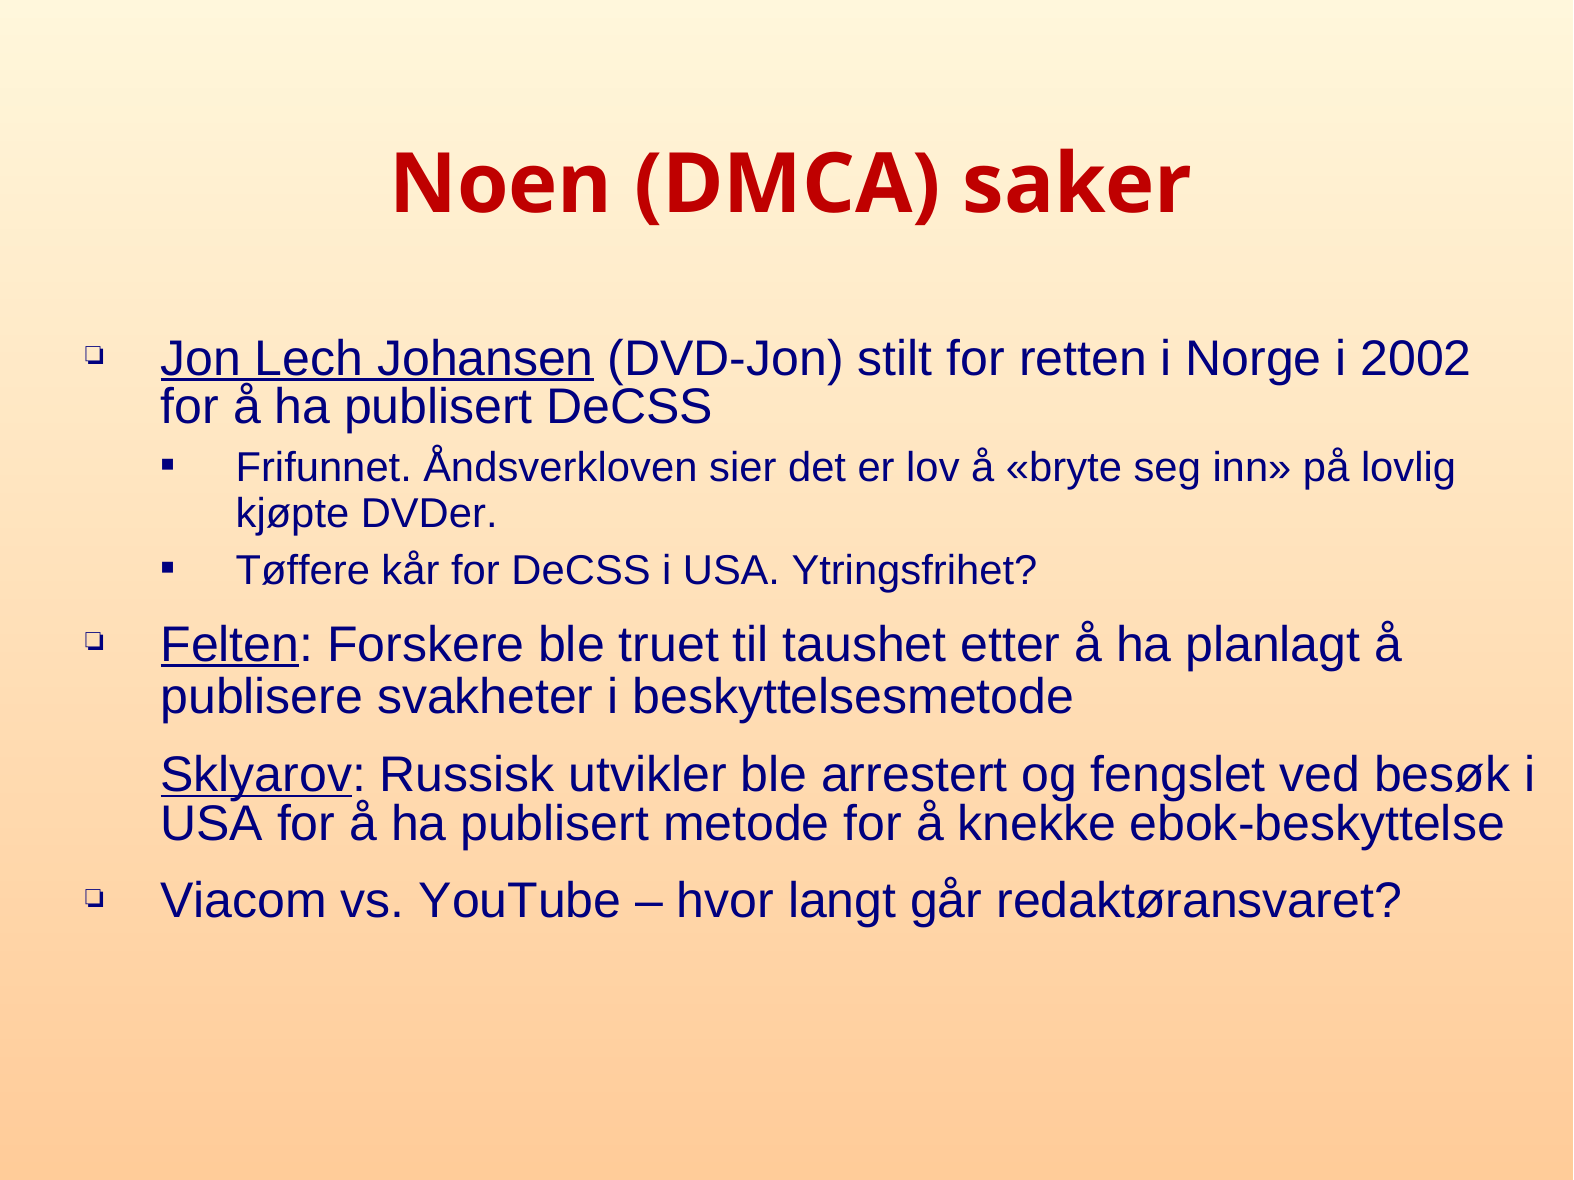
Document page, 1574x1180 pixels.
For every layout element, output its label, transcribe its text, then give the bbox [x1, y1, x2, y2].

list Jon Lech Johansen (DVD-Jon) stilt for retten i Norge i 2002 for å ha publisert DeCSS Frifunnet. Åndsverkloven sier det er lov å «bryte seg inn» på lovlig kjøpte DVDer. Tøffere kår for DeCSS i USA. Ytringsfrihet? Felten: Forskere ble truet til taushet etter å ha planlagt å publisere svakheter i beskyttelsesmetode Sklyarov: Russisk utvikler ble arrestert og fengslet ved besøk i USA for å ha publisert metode for å knekke ebok-beskyttelse Viacom vs. YouTube – hvor langt går redaktøransvaret? [85, 336, 1539, 1170]
title Noen (DMCA) saker [39, 54, 1543, 309]
